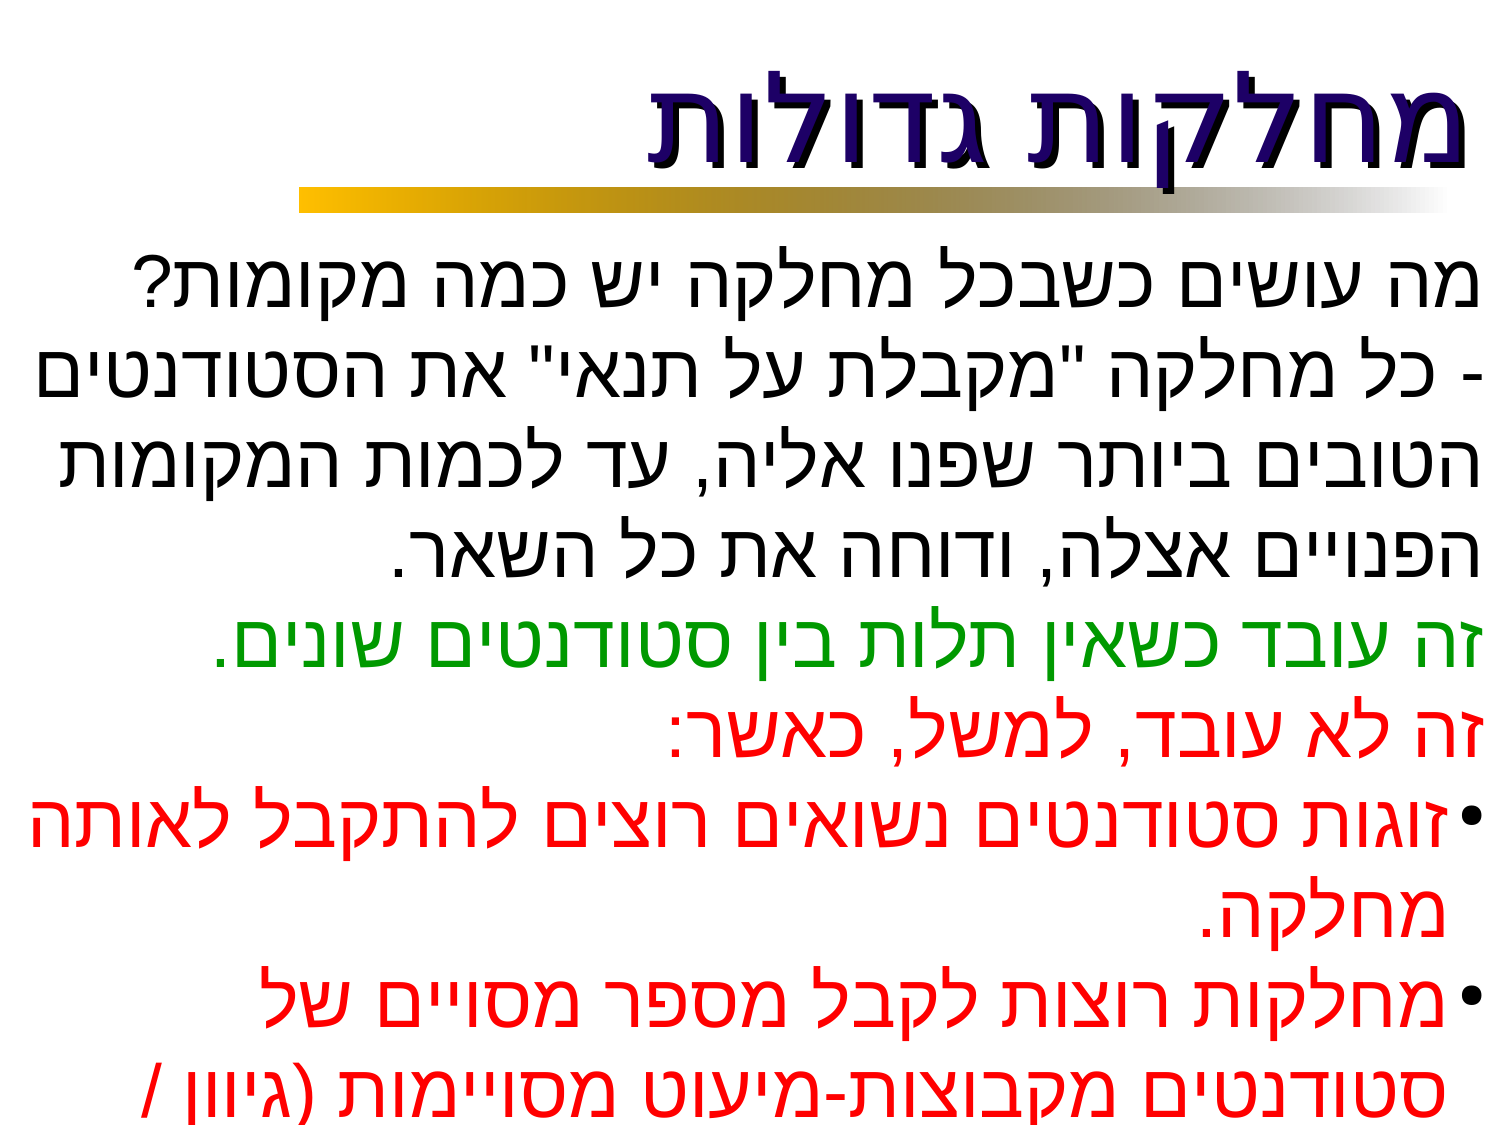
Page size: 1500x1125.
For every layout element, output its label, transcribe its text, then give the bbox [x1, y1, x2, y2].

title מחלקות גדולות [74, 37, 1486, 188]
text_box מה עושים כשבכל מחלקה יש כמה מקומות? - כל מחלקה "מקבלת על תנאי" את הסטודנטים הטובים ביותר שפנו אליה, עד לכמות המקומות הפנויים אצלה, ודוחה את כל השאר. זה עובד כשאין תלות בין סטודנטים שונים. זה לא עובד, למשל, כאשר: זוגות סטודנטים נשואים רוצים להתקבל לאותה מחלקה. מחלקות רוצות לקבל מספר מסויים של סטודנטים מקבוצות-מיעוט מסויימות (גיוון / אפליה מתקנת). [0, 224, 1500, 1125]
